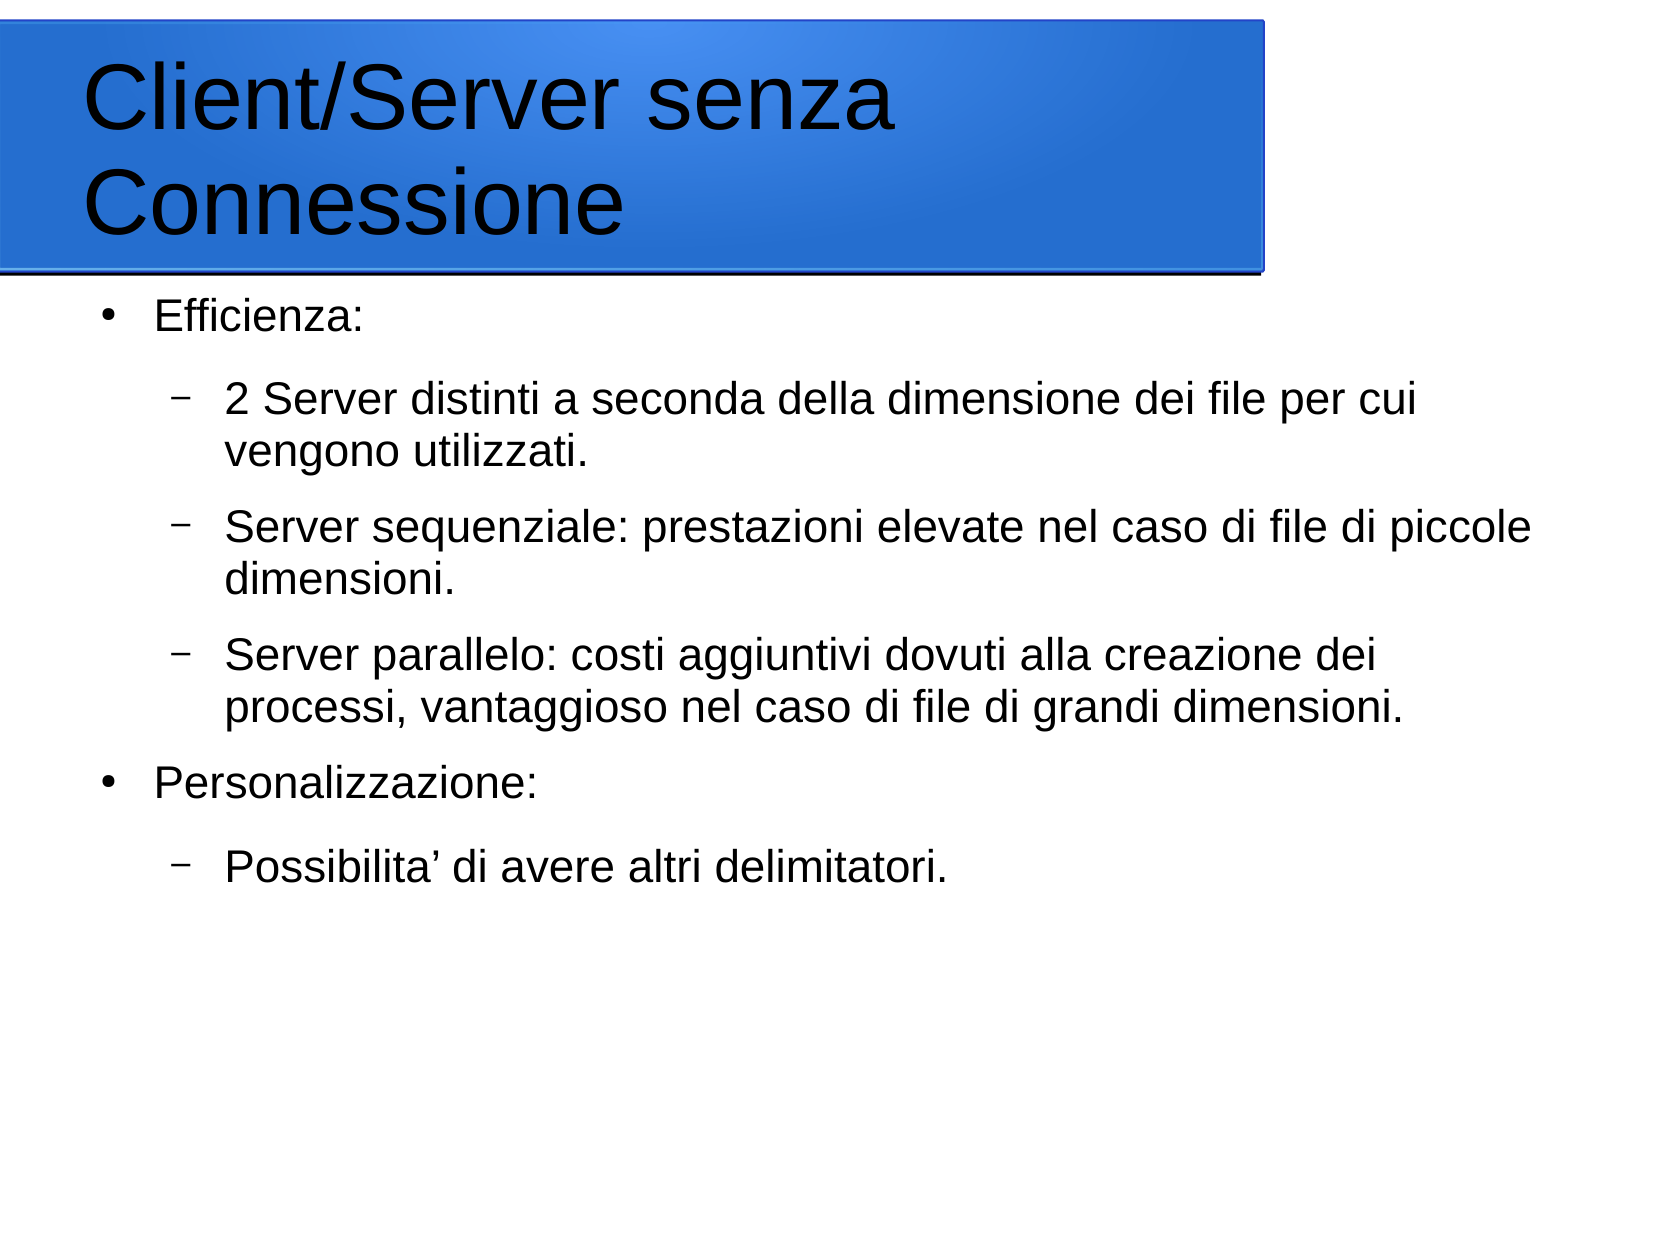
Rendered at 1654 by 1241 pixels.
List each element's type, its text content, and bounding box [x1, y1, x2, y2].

title Client/Server senza Connessione [82, 45, 1235, 254]
list Efficienza: 2 Server distinti a seconda della dimensione dei file per cui vengono utilizzati. Server sequenziale: prestazioni elevate nel caso di file di piccole dimensioni. Server parallelo: costi aggiuntivi dovuti alla creazione dei processi, vantaggioso nel caso di file di grandi dimensioni. Personalizzazione: Possibilita’ di avere altri delimitatori. [82, 290, 1571, 1186]
